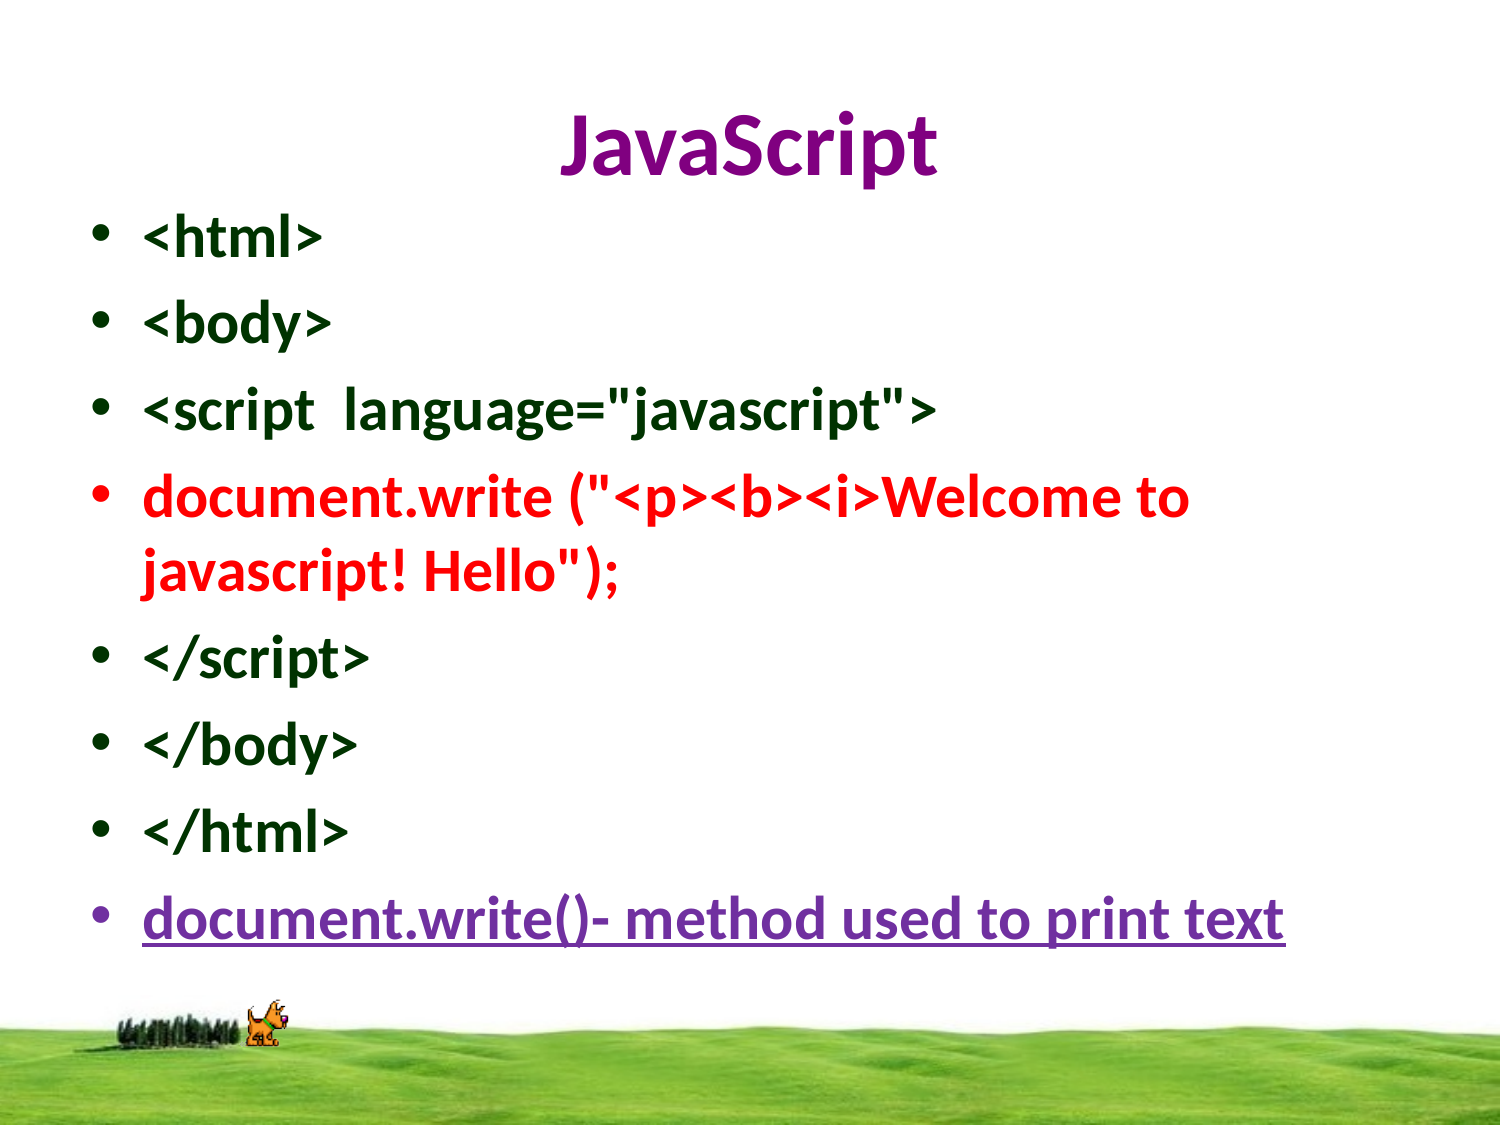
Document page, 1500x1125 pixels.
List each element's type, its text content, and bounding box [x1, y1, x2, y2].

picture [0, 995, 1500, 1125]
title JavaScript [75, 45, 1425, 233]
list <html> <body> <script language="javascript"> document.write ("<p><b><i>Welcome to javascript! Hello"); </script> </body> </html> document.write()- method used to print text [75, 187, 1338, 975]
